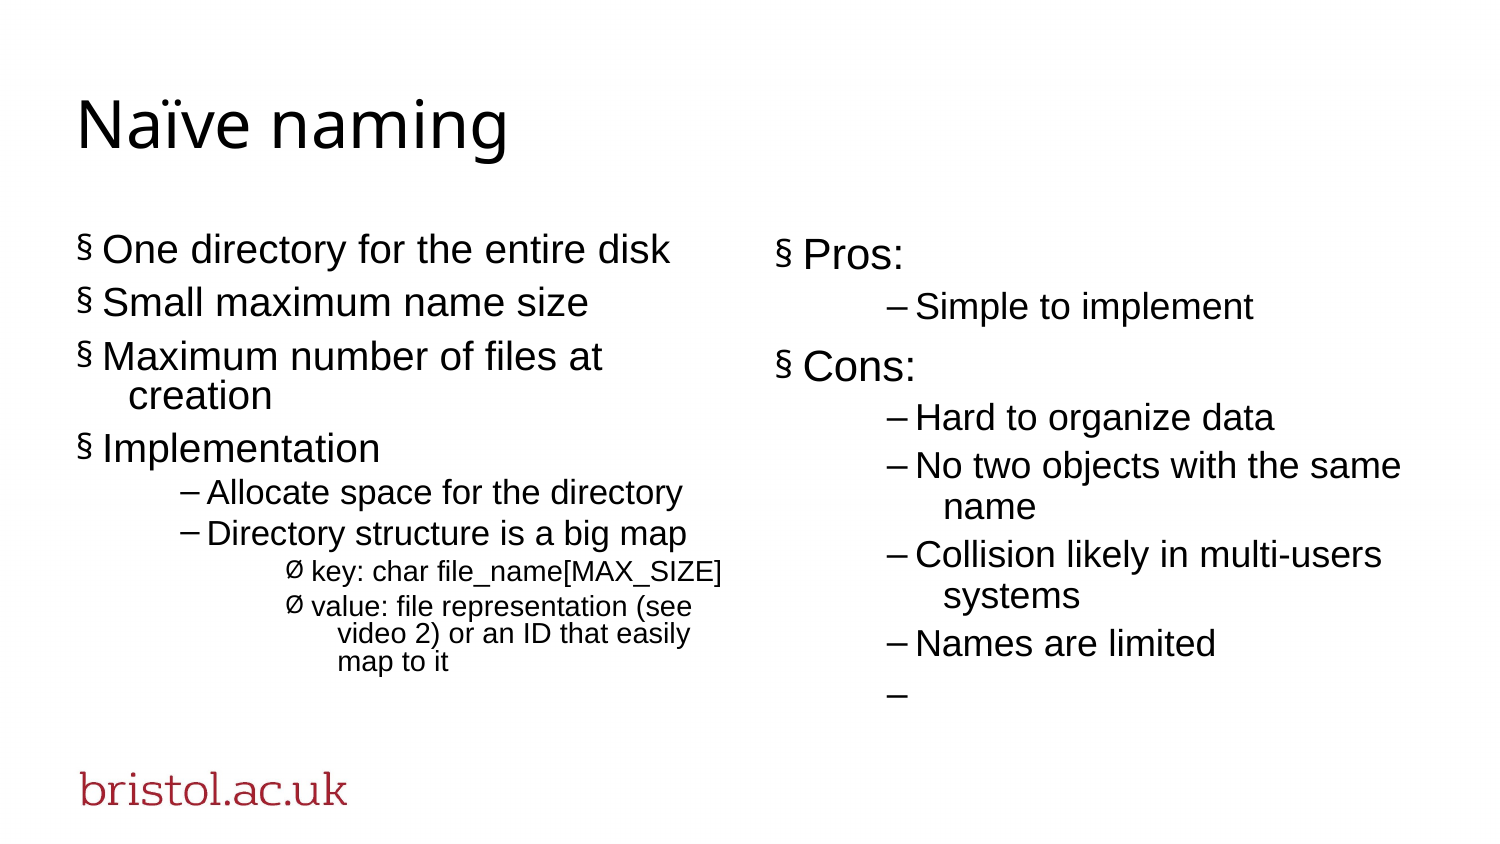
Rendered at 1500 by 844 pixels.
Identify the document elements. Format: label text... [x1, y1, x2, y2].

title Naïve naming [60, 44, 1440, 209]
list One directory for the entire disk Small maximum name size Maximum number of files at creation Implementation Allocate space for the directory Directory structure is a big map key: char file_name[MAX_SIZE] value: file representation (see video 2) or an ID that easily map to it [60, 224, 741, 699]
list Pros: Simple to implement Cons: Hard to organize data No two objects with the same name Collision likely in multi-users systems Names are limited [759, 224, 1440, 699]
